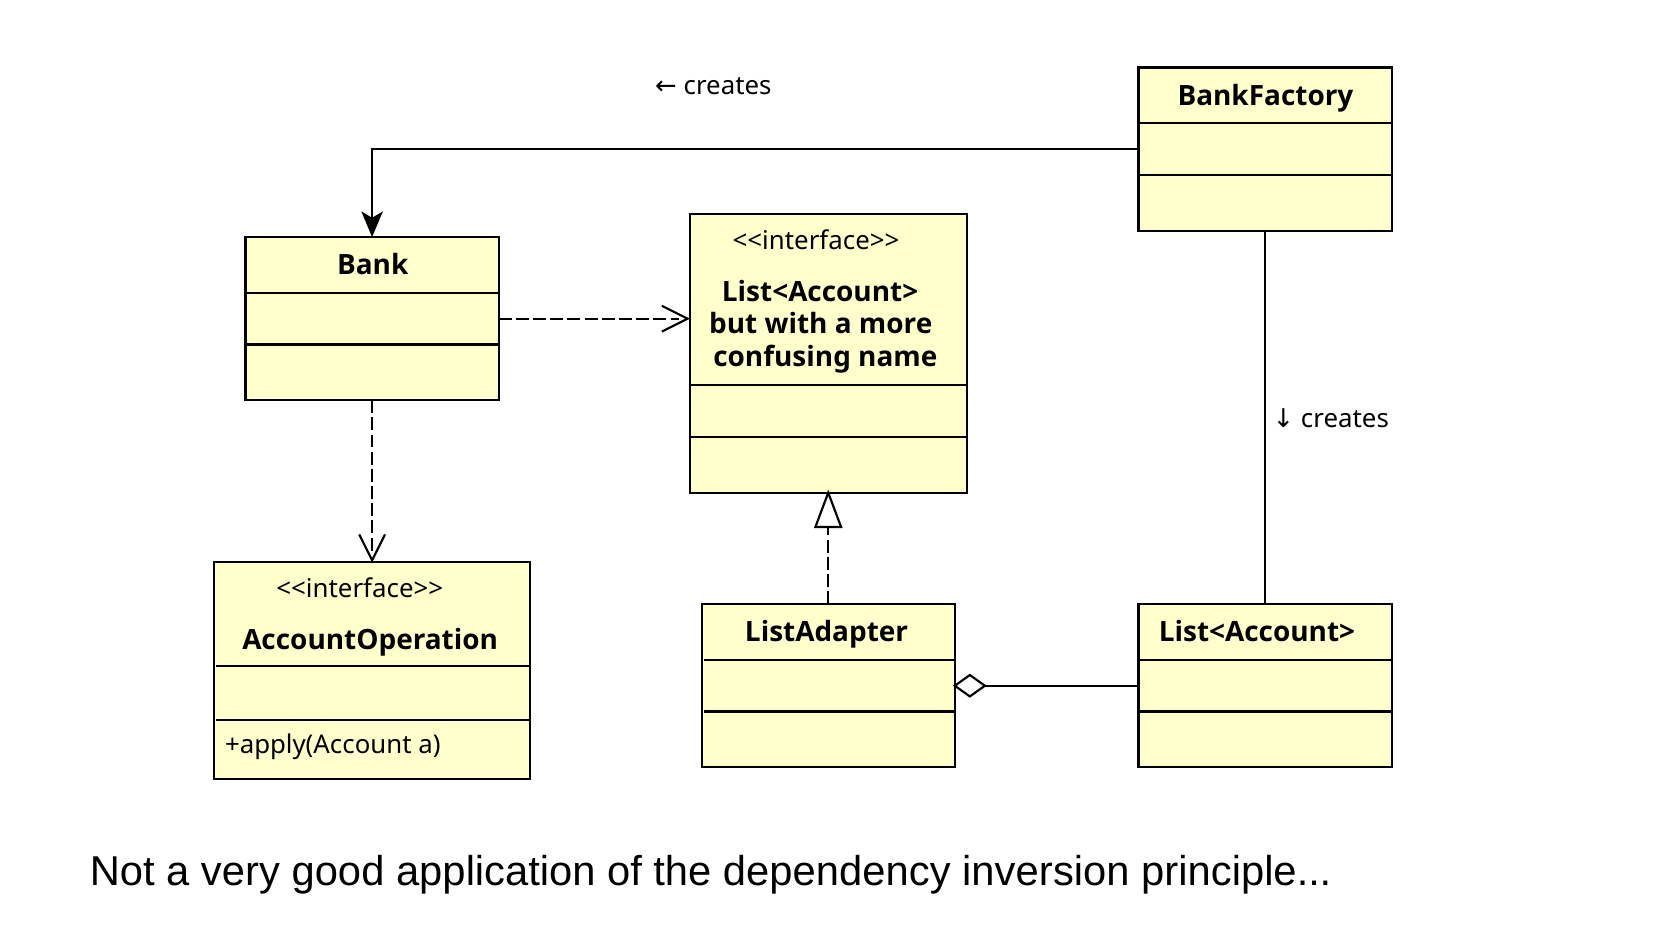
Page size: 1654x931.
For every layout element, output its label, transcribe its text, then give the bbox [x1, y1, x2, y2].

picture [180, 30, 1426, 850]
text_box Not a very good application of the dependency inversion principle... [75, 840, 1247, 902]
